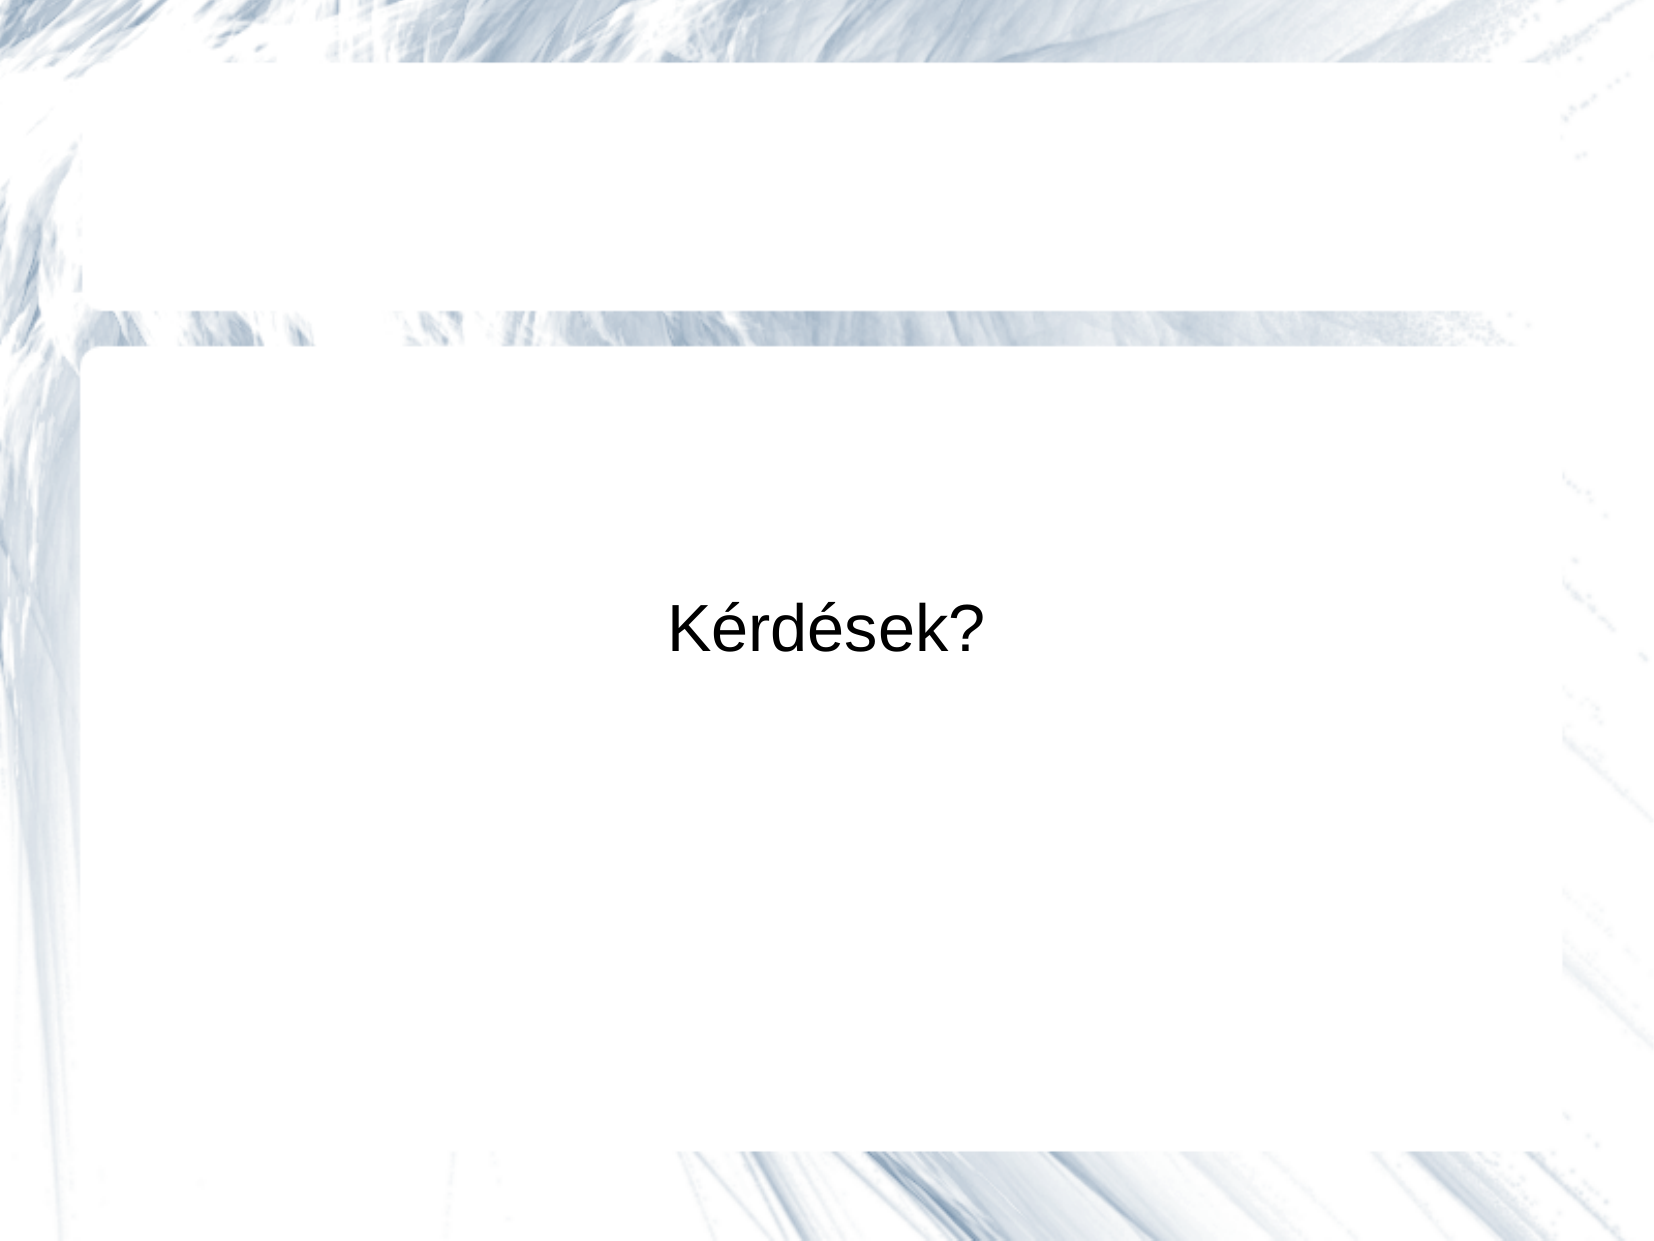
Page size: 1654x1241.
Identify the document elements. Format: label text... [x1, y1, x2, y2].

subtitle Kérdések? [82, 73, 1571, 1185]
picture [0, 0, 1654, 1241]
